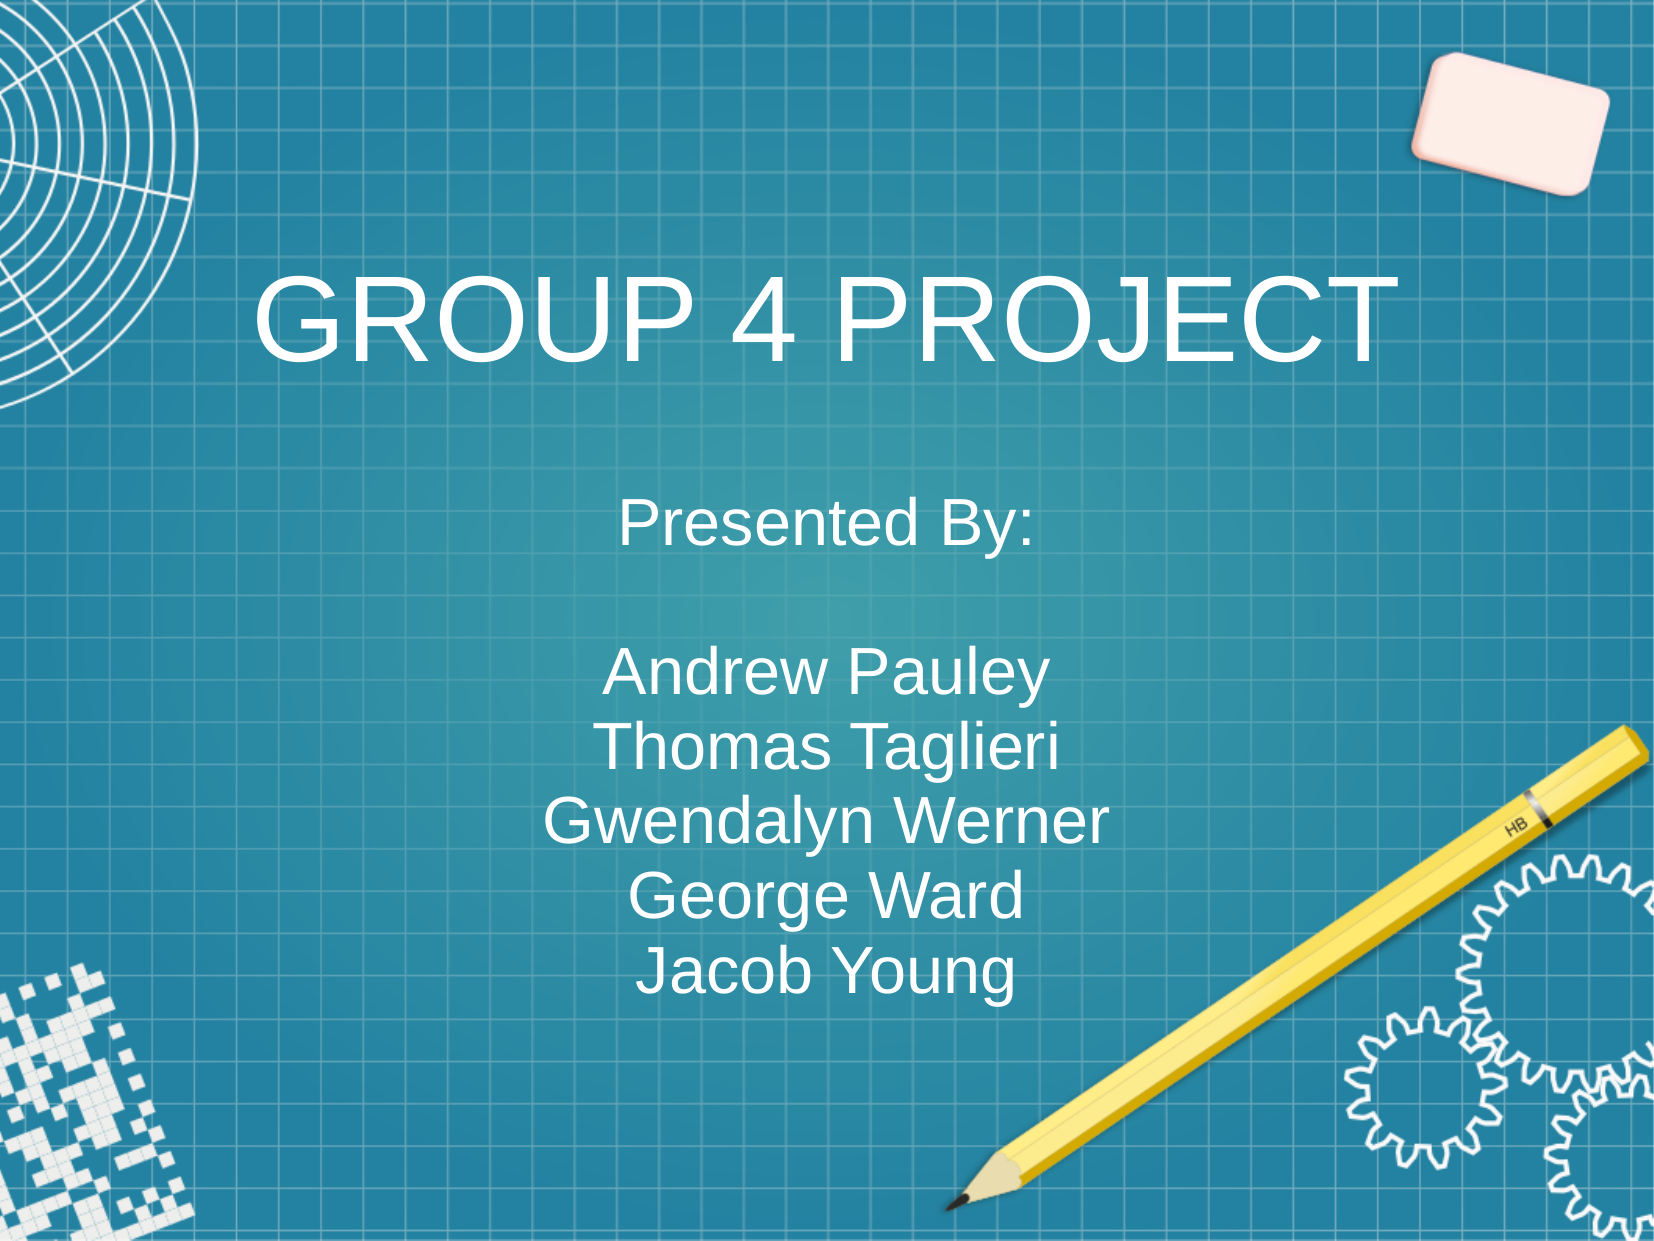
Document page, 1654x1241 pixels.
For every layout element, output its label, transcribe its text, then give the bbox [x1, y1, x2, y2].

title GROUP 4 PROJECT [82, 177, 1571, 461]
subtitle Presented By: Andrew Pauley Thomas Taglieri Gwendalyn Werner George Ward Jacob Young [82, 484, 1571, 1158]
picture [0, 0, 1654, 1241]
